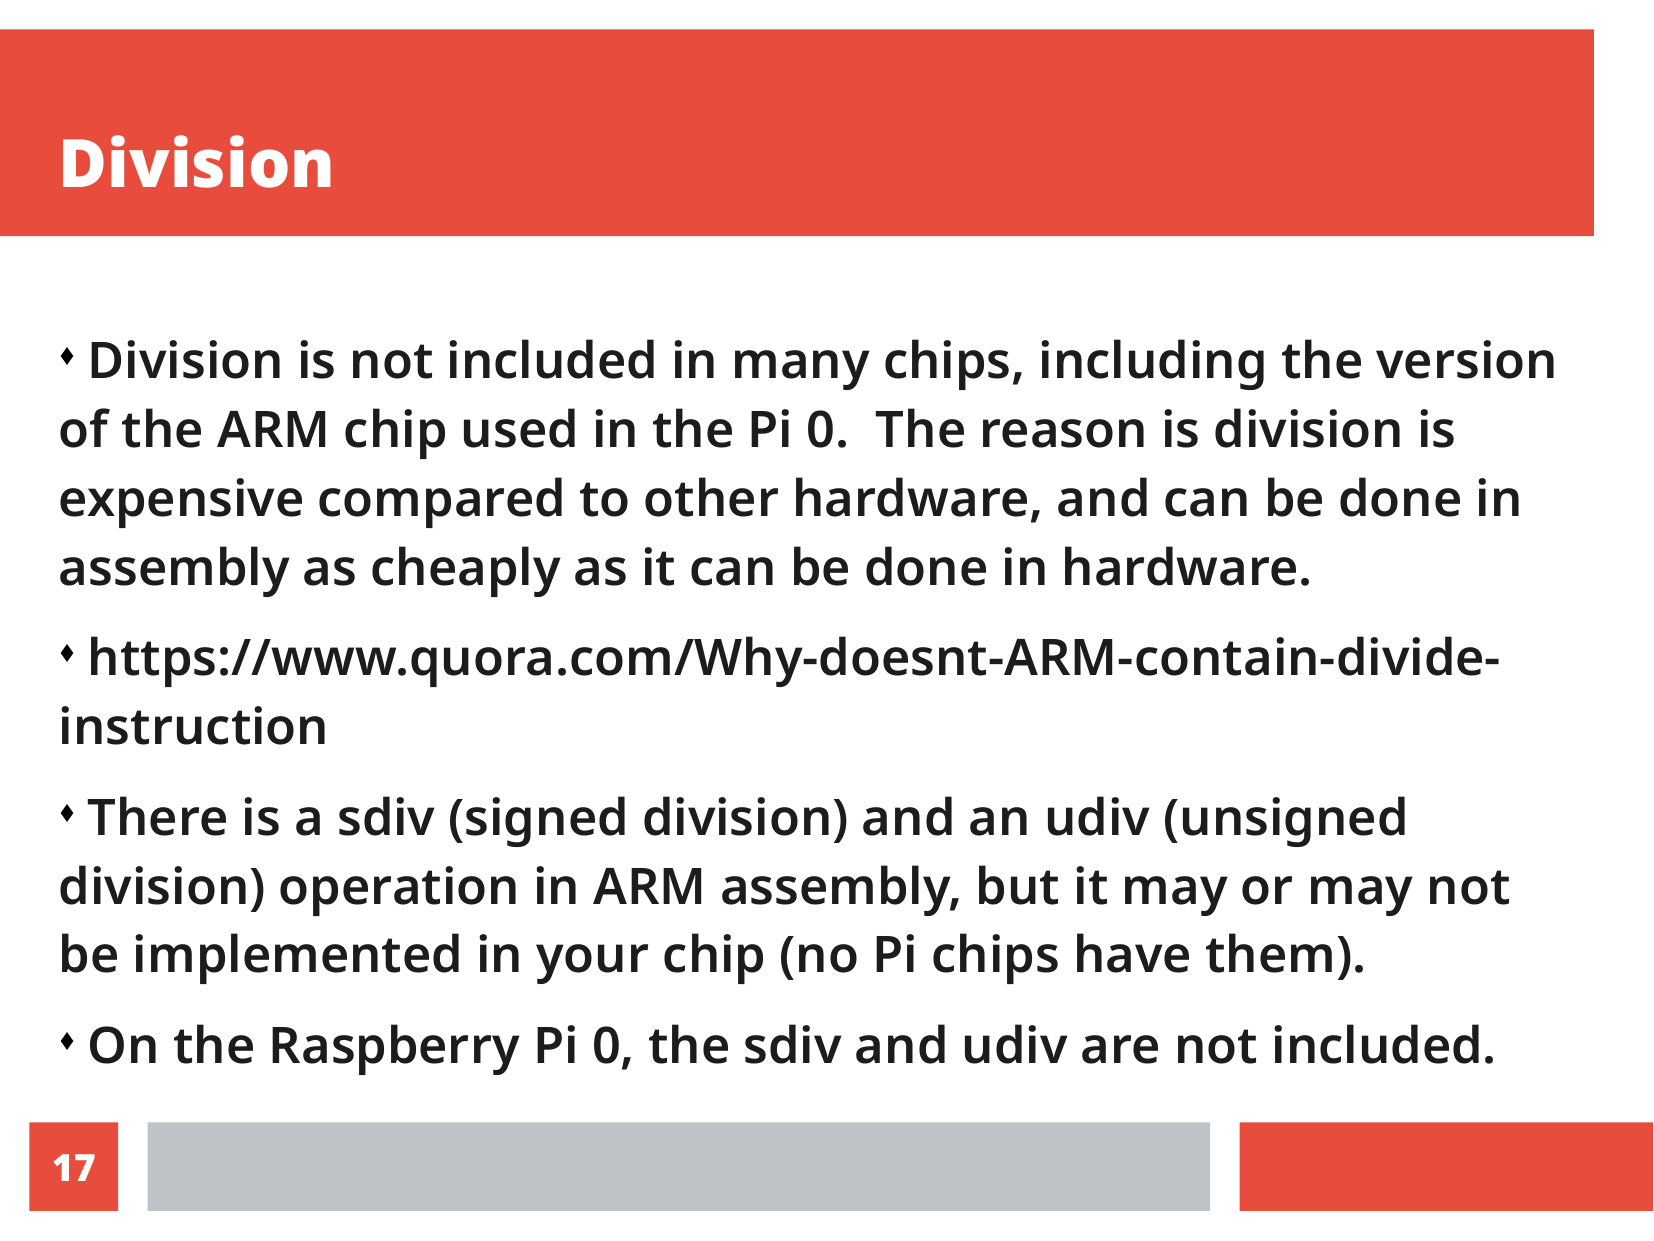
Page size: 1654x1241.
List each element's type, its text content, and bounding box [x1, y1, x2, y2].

list Division is not included in many chips, including the version of the ARM chip used in the Pi 0. The reason is division is expensive compared to other hardware, and can be done in assembly as cheaply as it can be done in hardware. https://www.quora.com/Why-doesnt-ARM-contain-divide-instruction There is a sdiv (signed division) and an udiv (unsigned division) operation in ARM assembly, but it may or may not be implemented in your chip (no Pi chips have them). On the Raspberry Pi 0, the sdiv and udiv are not included. [58, 324, 1565, 1093]
title Division [58, 59, 1594, 207]
